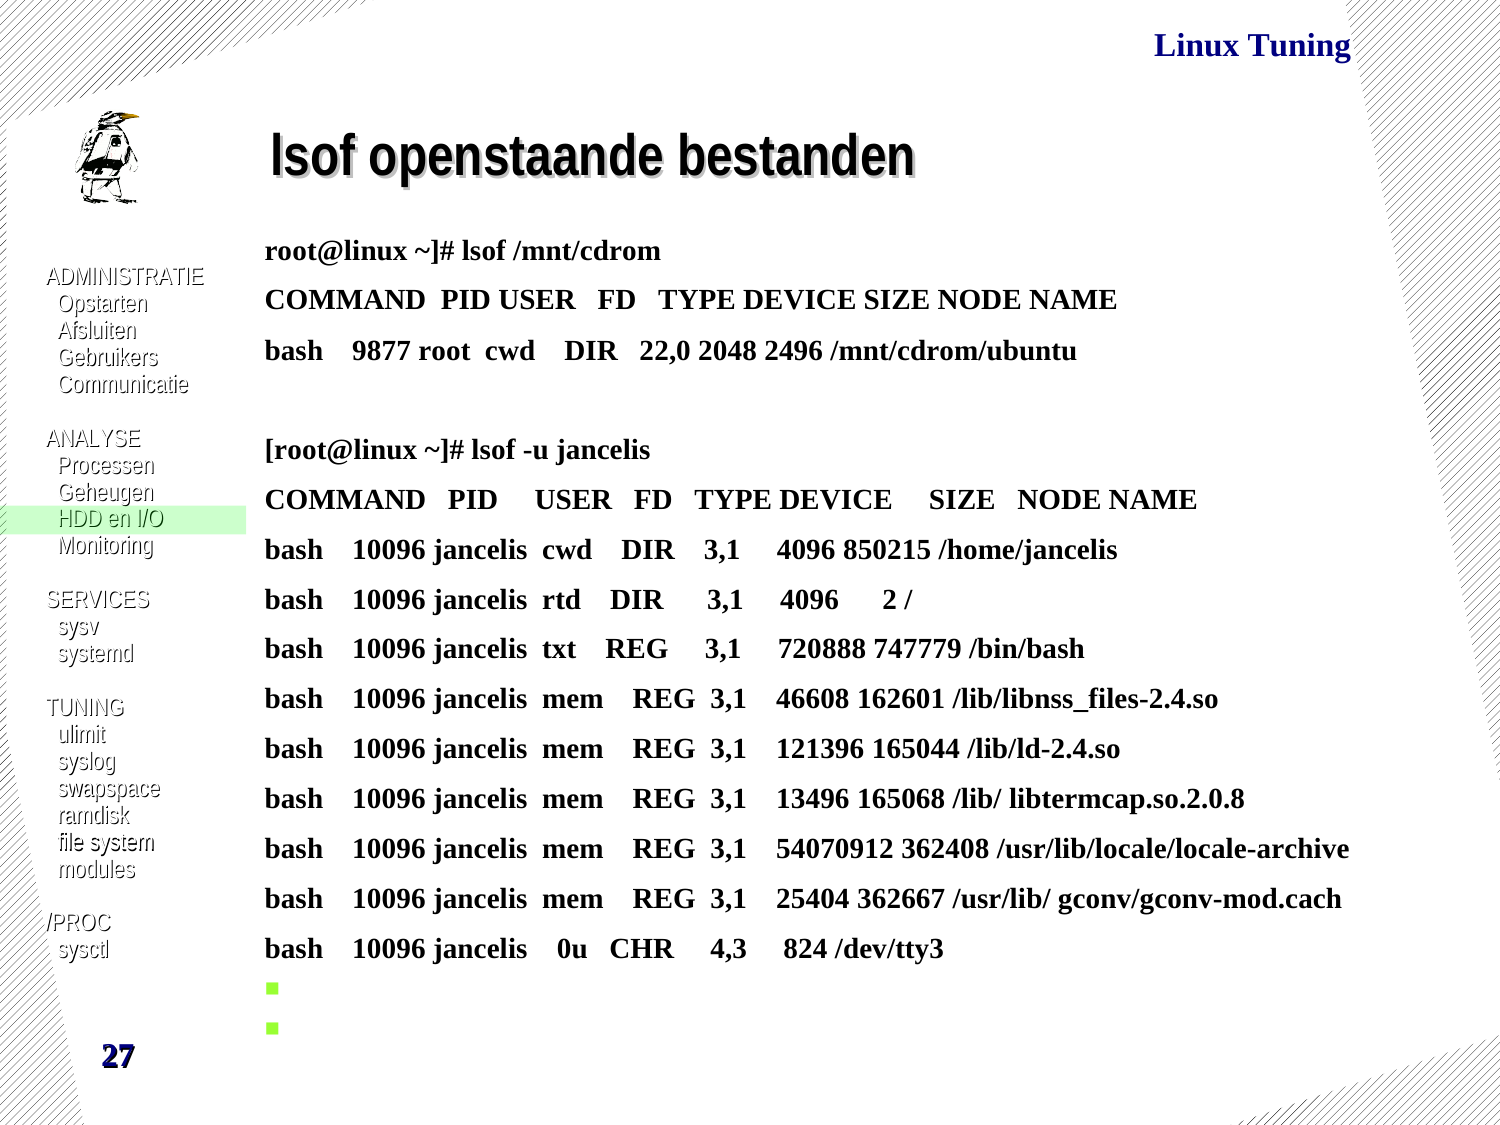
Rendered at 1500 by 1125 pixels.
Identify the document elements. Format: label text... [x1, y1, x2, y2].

list root@linux ~]# lsof /mnt/cdrom COMMAND PID USER FD TYPE DEVICE SIZE NODE NAME bash 9877 root cwd DIR 22,0 2048 2496 /mnt/cdrom/ubuntu [root@linux ~]# lsof -u jancelis COMMAND PID USER FD TYPE DEVICE SIZE NODE NAME bash 10096 jancelis cwd DIR 3,1 4096 850215 /home/jancelis bash 10096 jancelis rtd DIR 3,1 4096 2 / bash 10096 jancelis txt REG 3,1 720888 747779 /bin/bash bash 10096 jancelis mem REG 3,1 46608 162601 /lib/libnss_files-2.4.so bash 10096 jancelis mem REG 3,1 121396 165044 /lib/ld-2.4.so bash 10096 jancelis mem REG 3,1 13496 165068 /lib/ libtermcap.so.2.0.8 bash 10096 jancelis mem REG 3,1 54070912 362408 /usr/lib/locale/locale-archive bash 10096 jancelis mem REG 3,1 25404 362667 /usr/lib/ gconv/gconv-mod.cach bash 10096 jancelis 0u CHR 4,3 824 /dev/tty3 [264, 229, 1486, 1043]
picture [57, 105, 143, 206]
text_box [0, 505, 247, 535]
title lsof openstaande bestanden [270, 41, 1500, 250]
